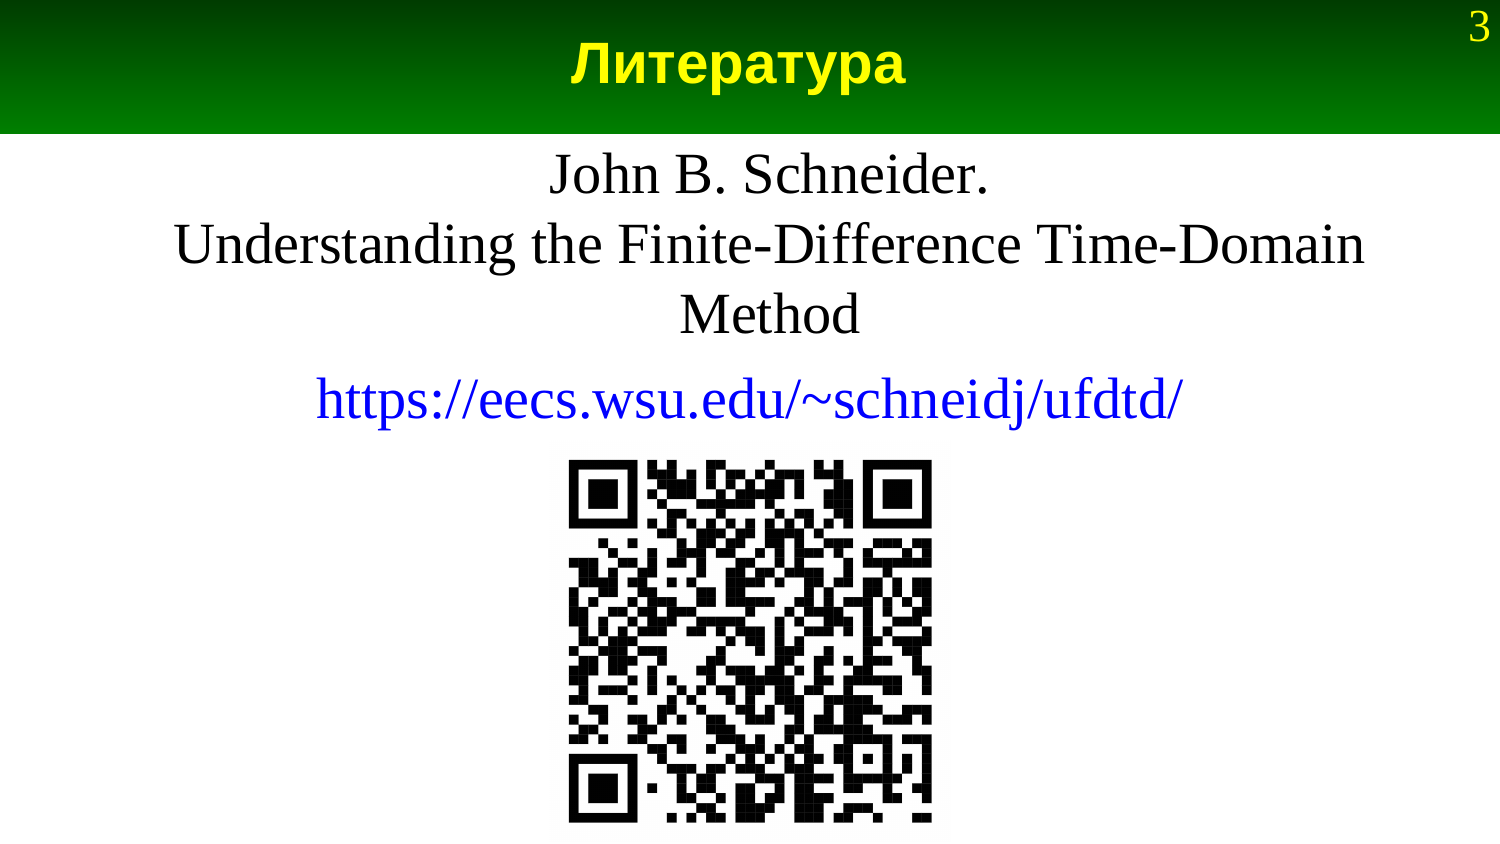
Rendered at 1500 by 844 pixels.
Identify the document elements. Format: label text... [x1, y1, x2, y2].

text_box https://eecs.wsu.edu/~schneidj/ufdtd/ [176, 352, 1324, 438]
title Литература [88, 7, 1389, 114]
text_box John B. Schneider. Understanding the Finite-Difference Time-Domain Method [79, 128, 1462, 359]
picture [549, 440, 951, 842]
